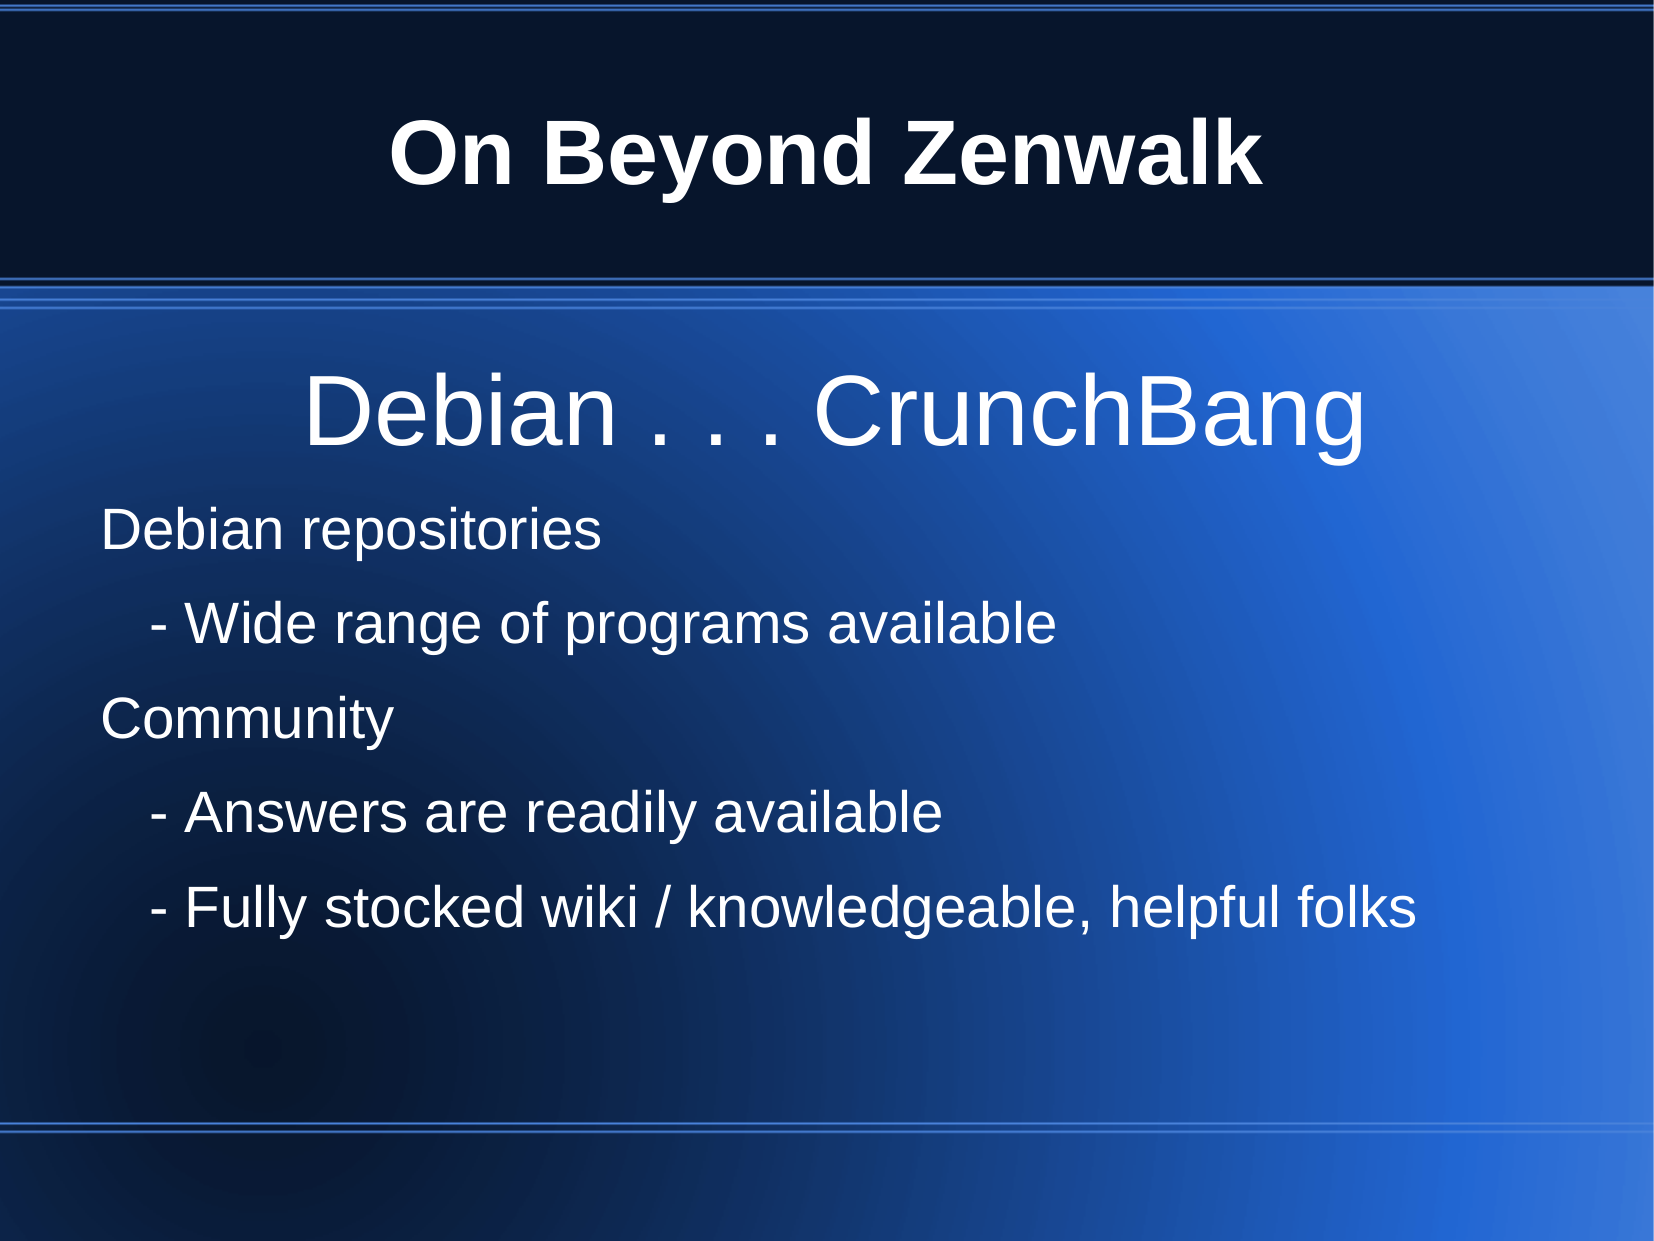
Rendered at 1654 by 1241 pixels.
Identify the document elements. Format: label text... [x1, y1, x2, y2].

picture [0, 0, 1654, 1241]
list Debian . . . CrunchBang Debian repositories - Wide range of programs available Community - Answers are readily available - Fully stocked wiki / knowledgeable, helpful folks [82, 355, 1571, 1241]
title On Beyond Zenwalk [82, 56, 1571, 250]
